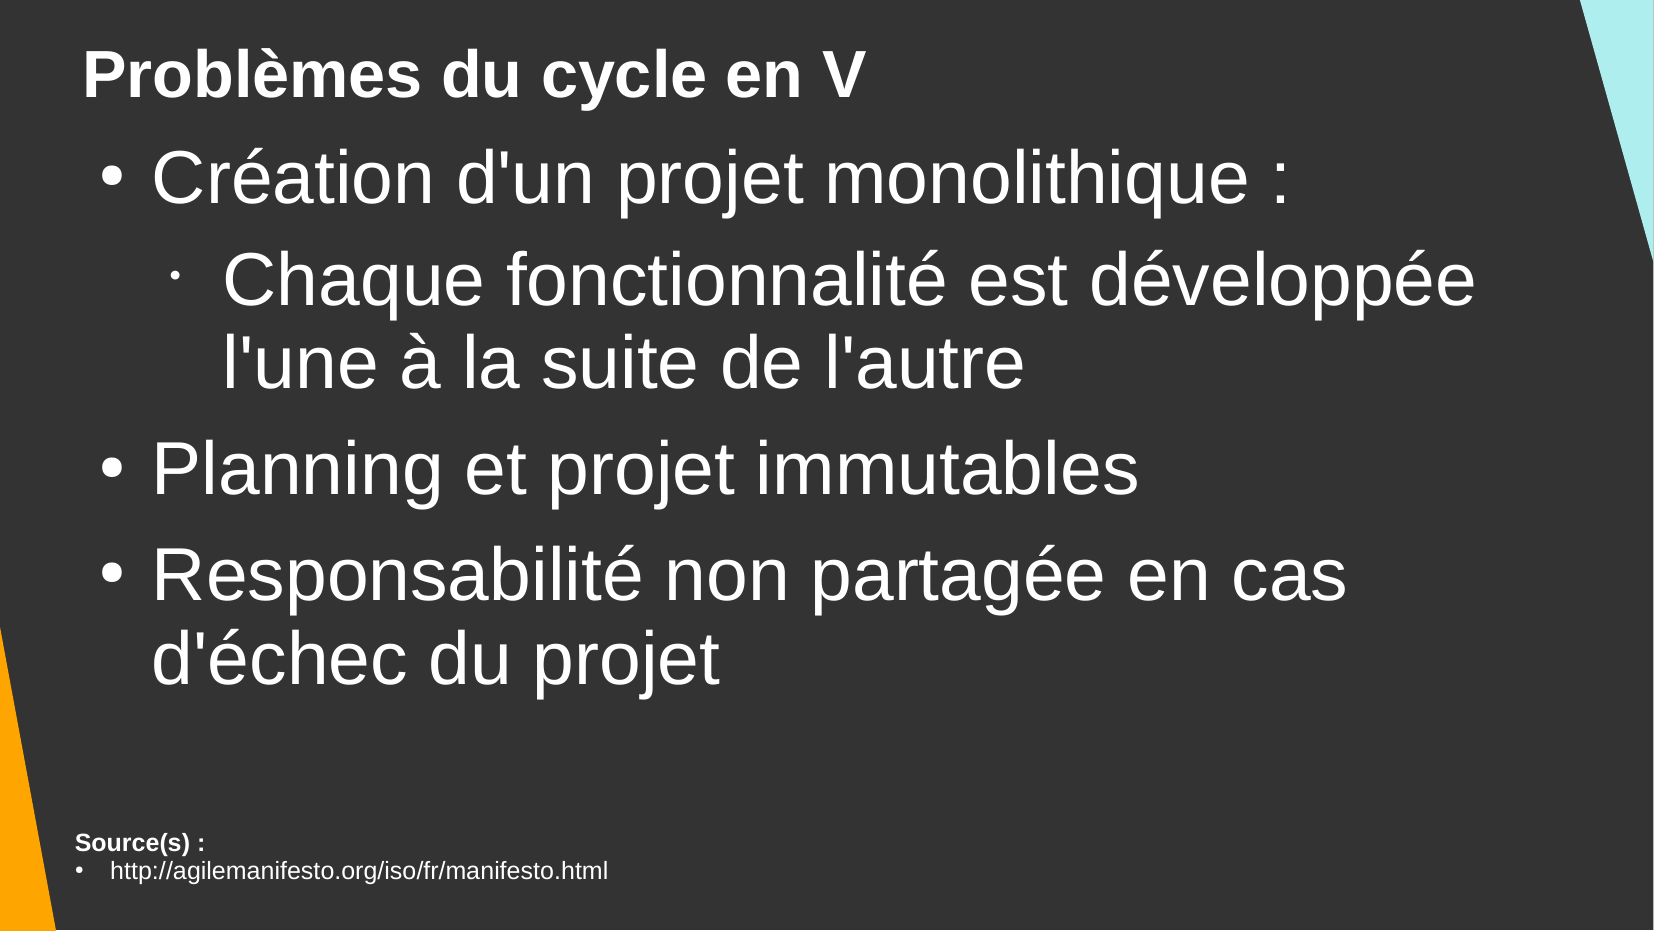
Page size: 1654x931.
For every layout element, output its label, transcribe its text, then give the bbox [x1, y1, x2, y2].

title Problèmes du cycle en V [82, 37, 1571, 122]
text_box Source(s) : http://agilemanifesto.org/iso/fr/manifesto.html [59, 821, 1546, 920]
text_box [1579, 0, 1654, 265]
list Création d'un projet monolithique : Chaque fonctionnalité est développée l'une à la suite de l'autre Planning et projet immutables Responsabilité non partagée en cas d'échec du projet [80, 135, 1620, 777]
text_box [0, 627, 57, 931]
